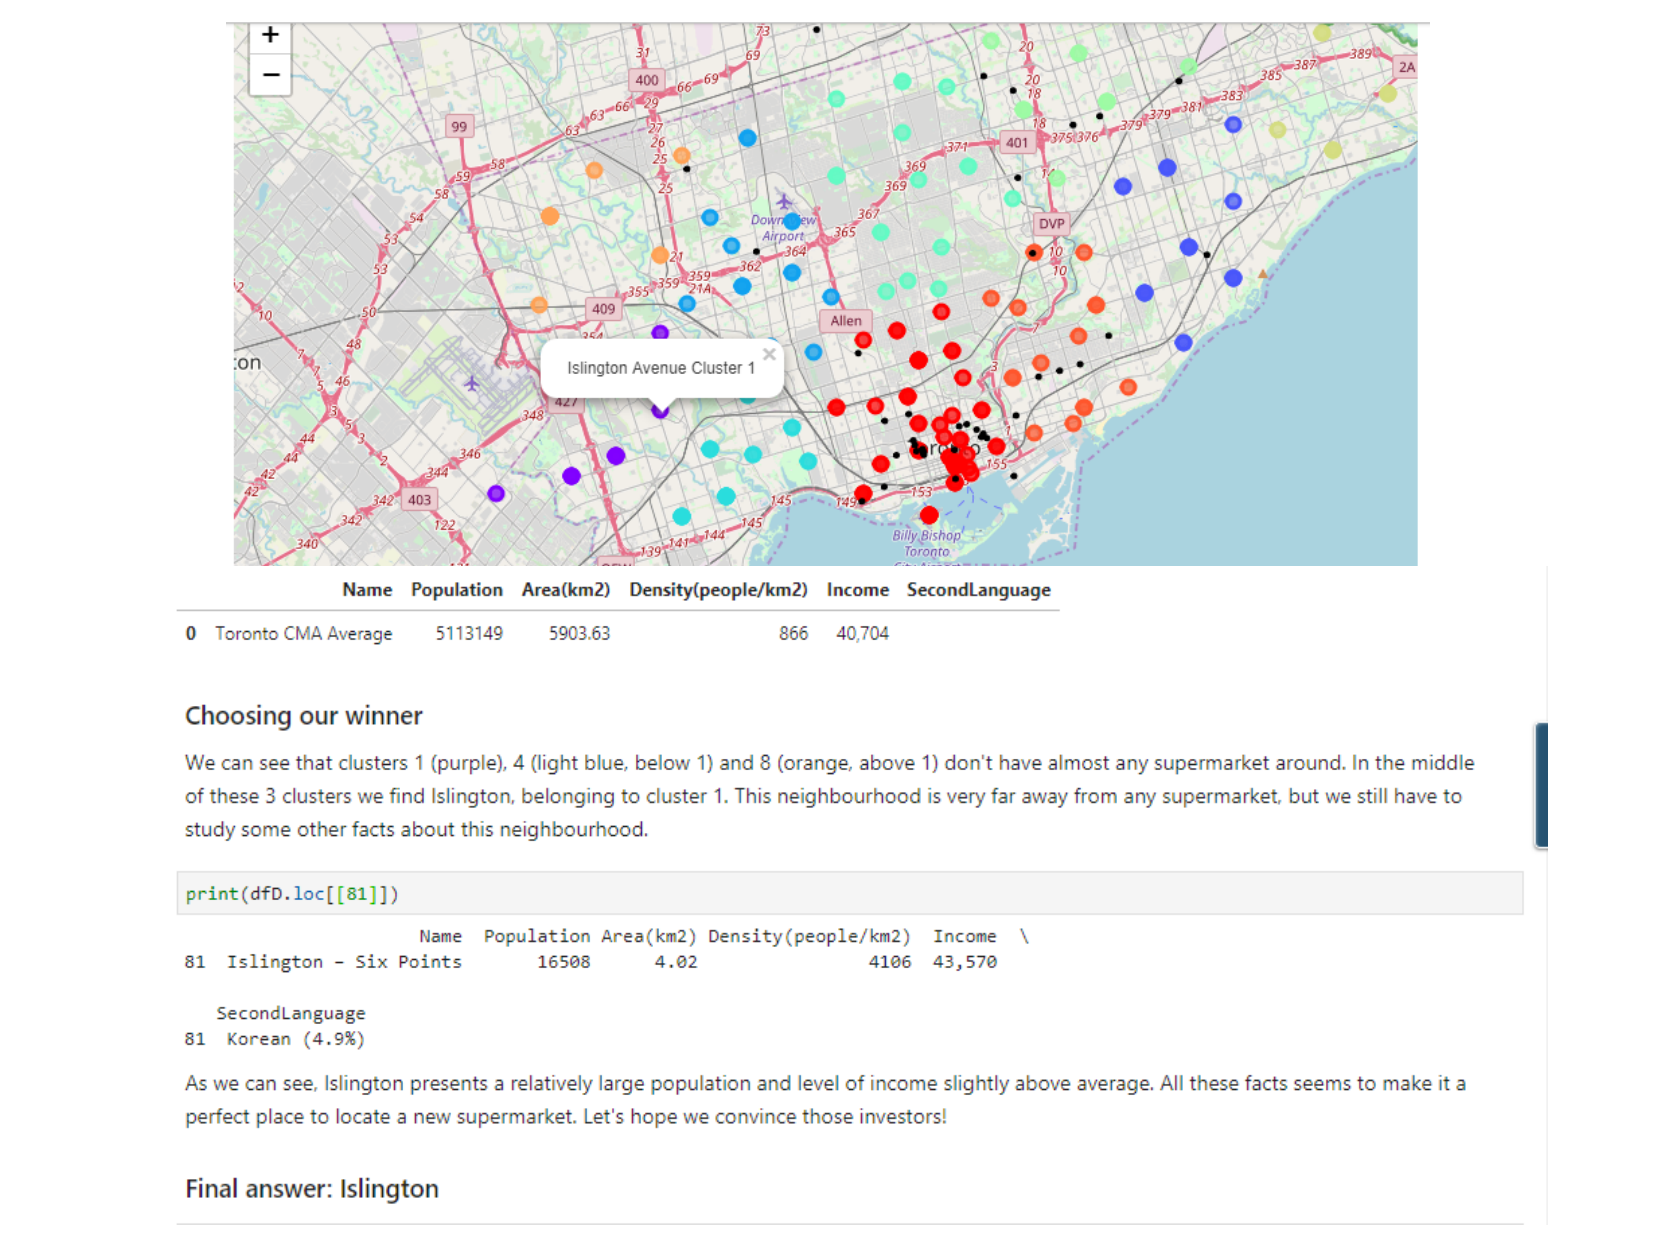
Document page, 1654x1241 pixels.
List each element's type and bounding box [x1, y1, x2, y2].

picture [165, 17, 1548, 1225]
